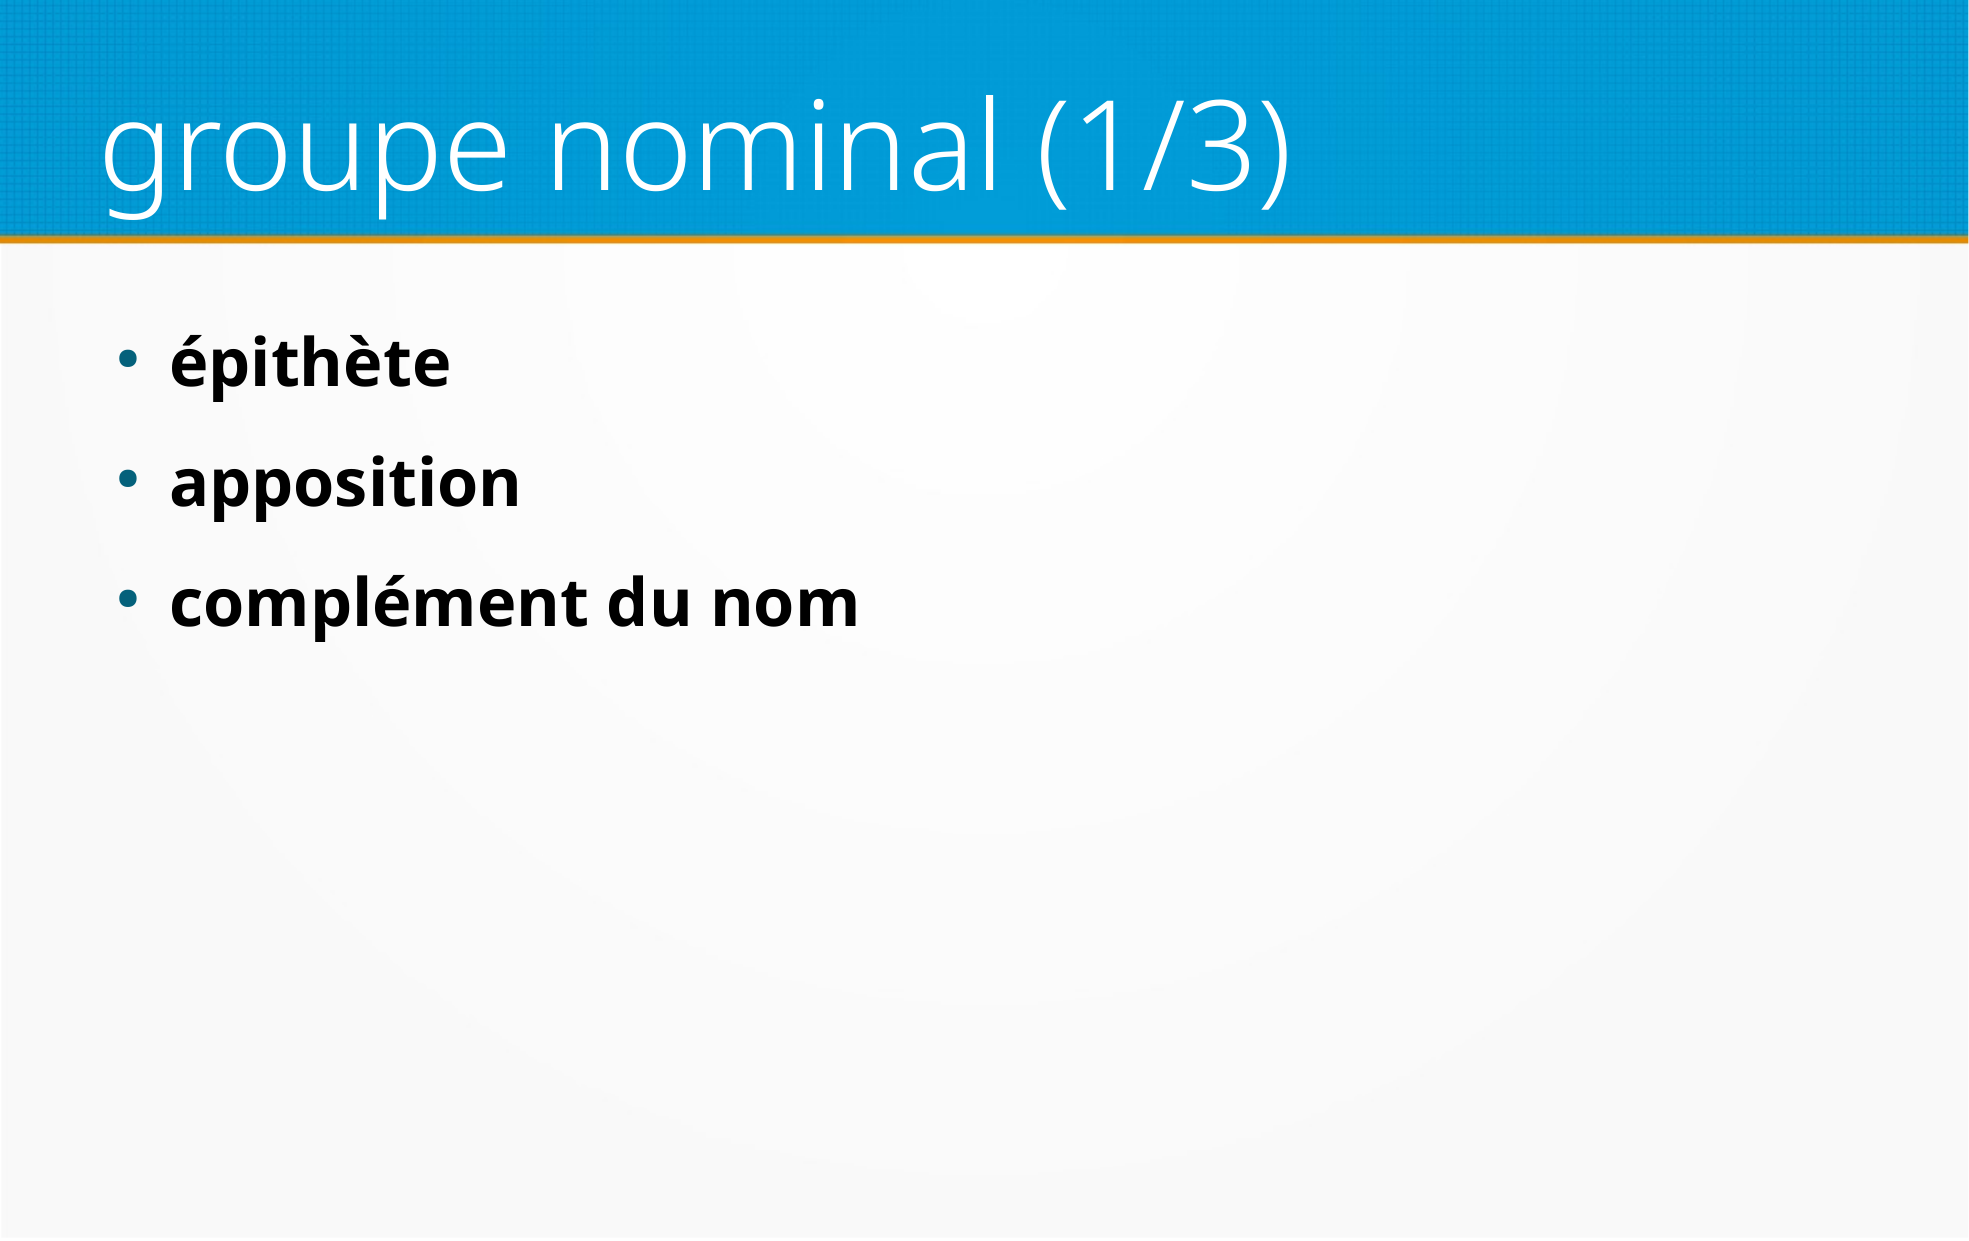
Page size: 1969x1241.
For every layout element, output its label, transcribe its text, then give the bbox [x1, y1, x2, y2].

picture [0, 233, 1969, 1241]
title groupe nominal (1/3) [98, 19, 1870, 227]
list épithète apposition complément du nom [98, 315, 1861, 1081]
